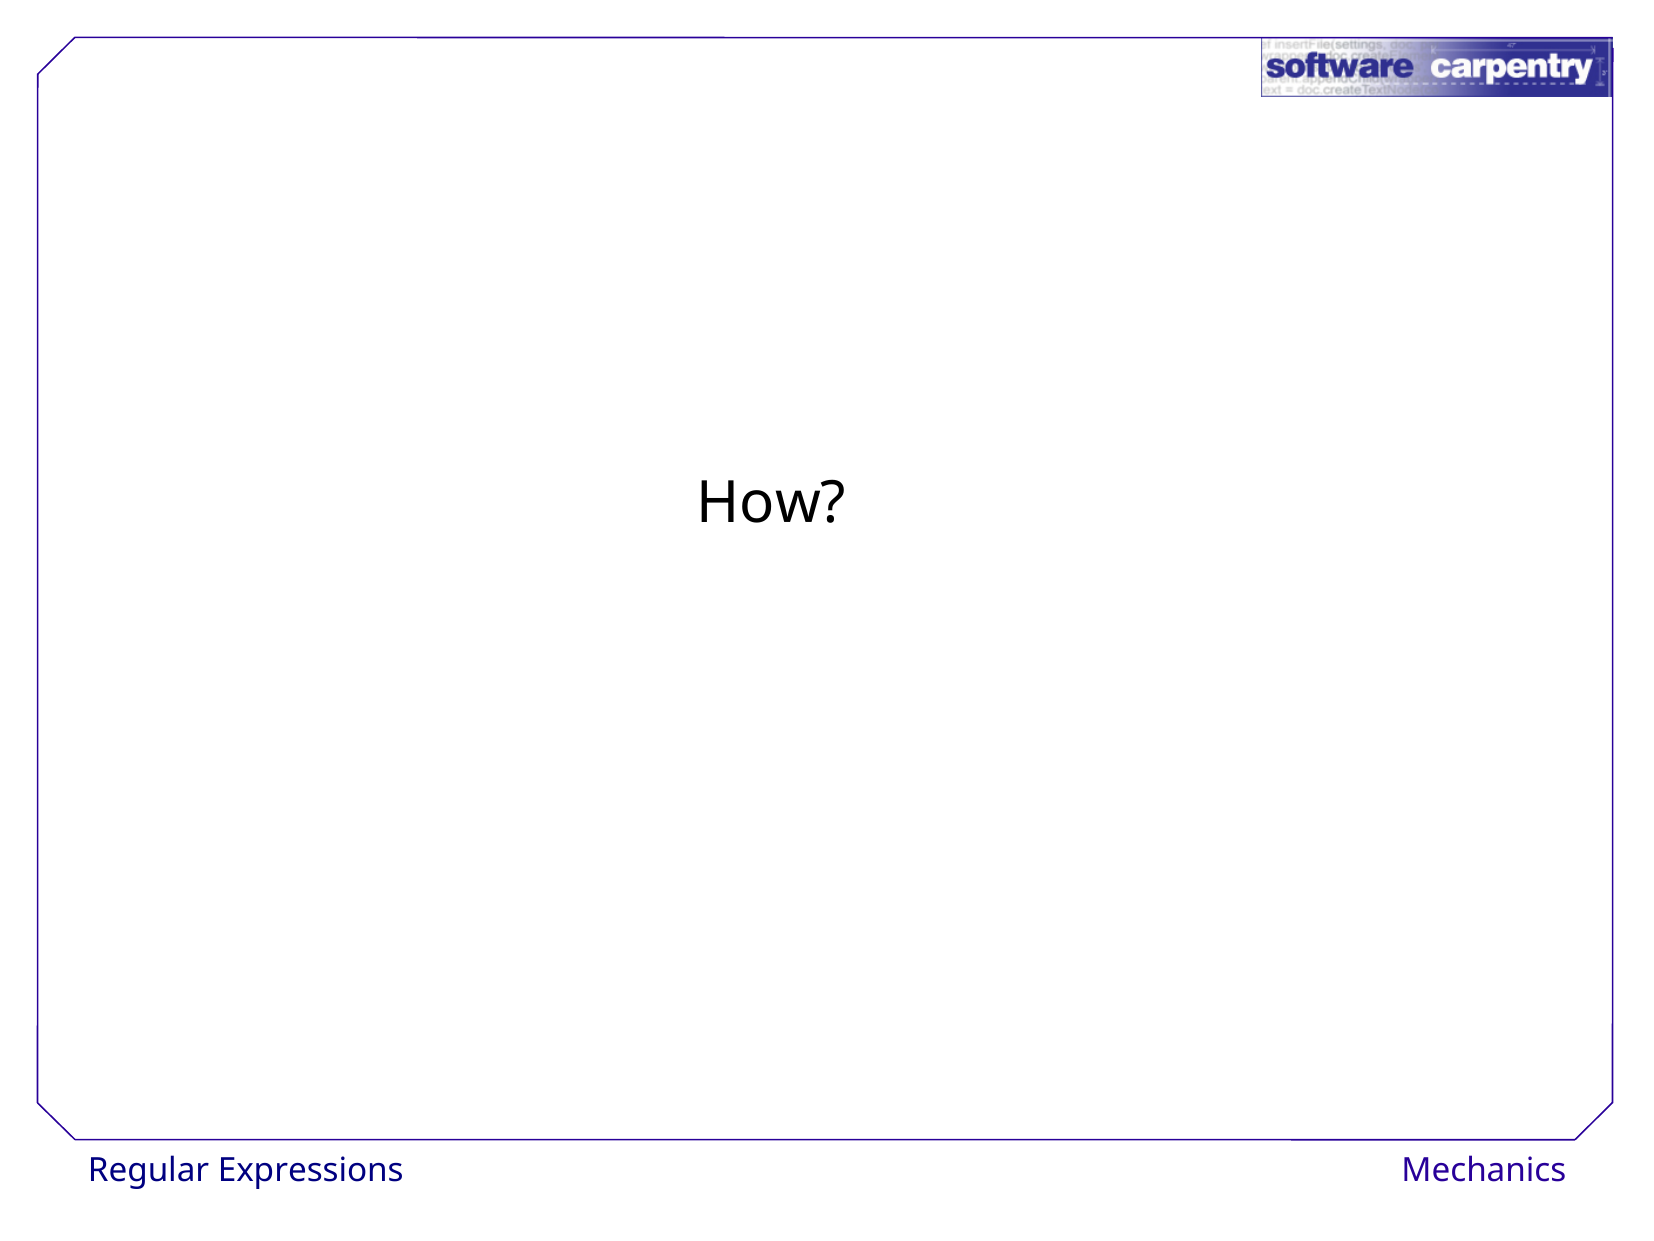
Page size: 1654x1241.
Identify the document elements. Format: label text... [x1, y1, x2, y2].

text_box How? [607, 421, 937, 543]
picture [1261, 39, 1613, 97]
